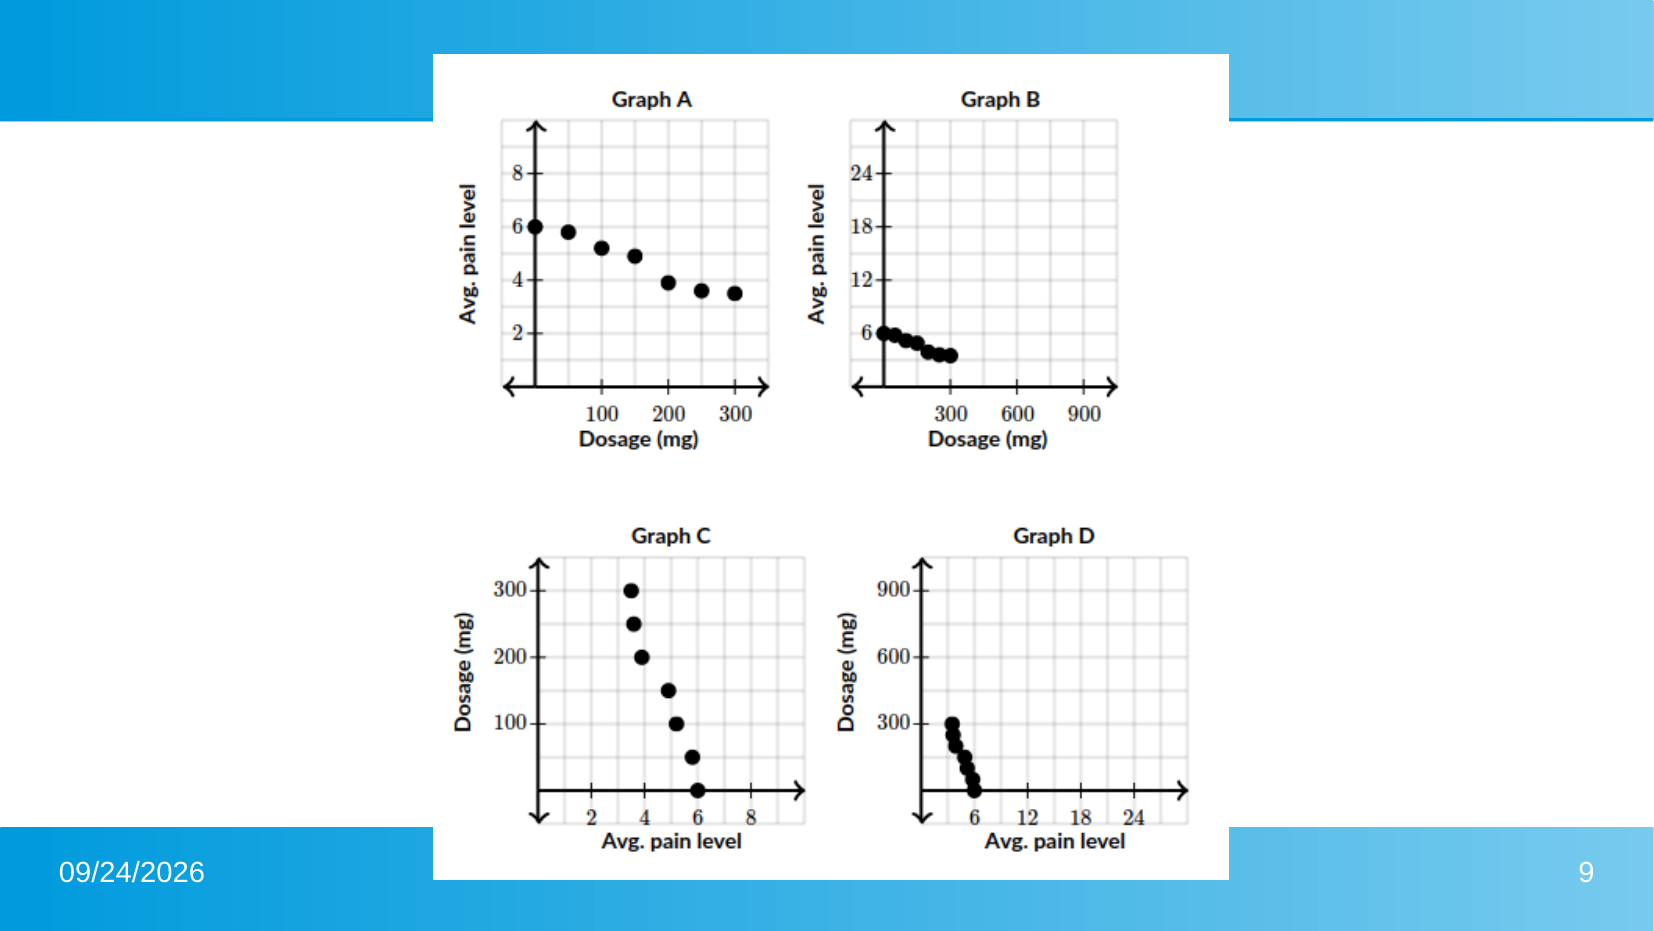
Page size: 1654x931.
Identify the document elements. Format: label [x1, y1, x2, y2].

picture [433, 54, 1229, 880]
